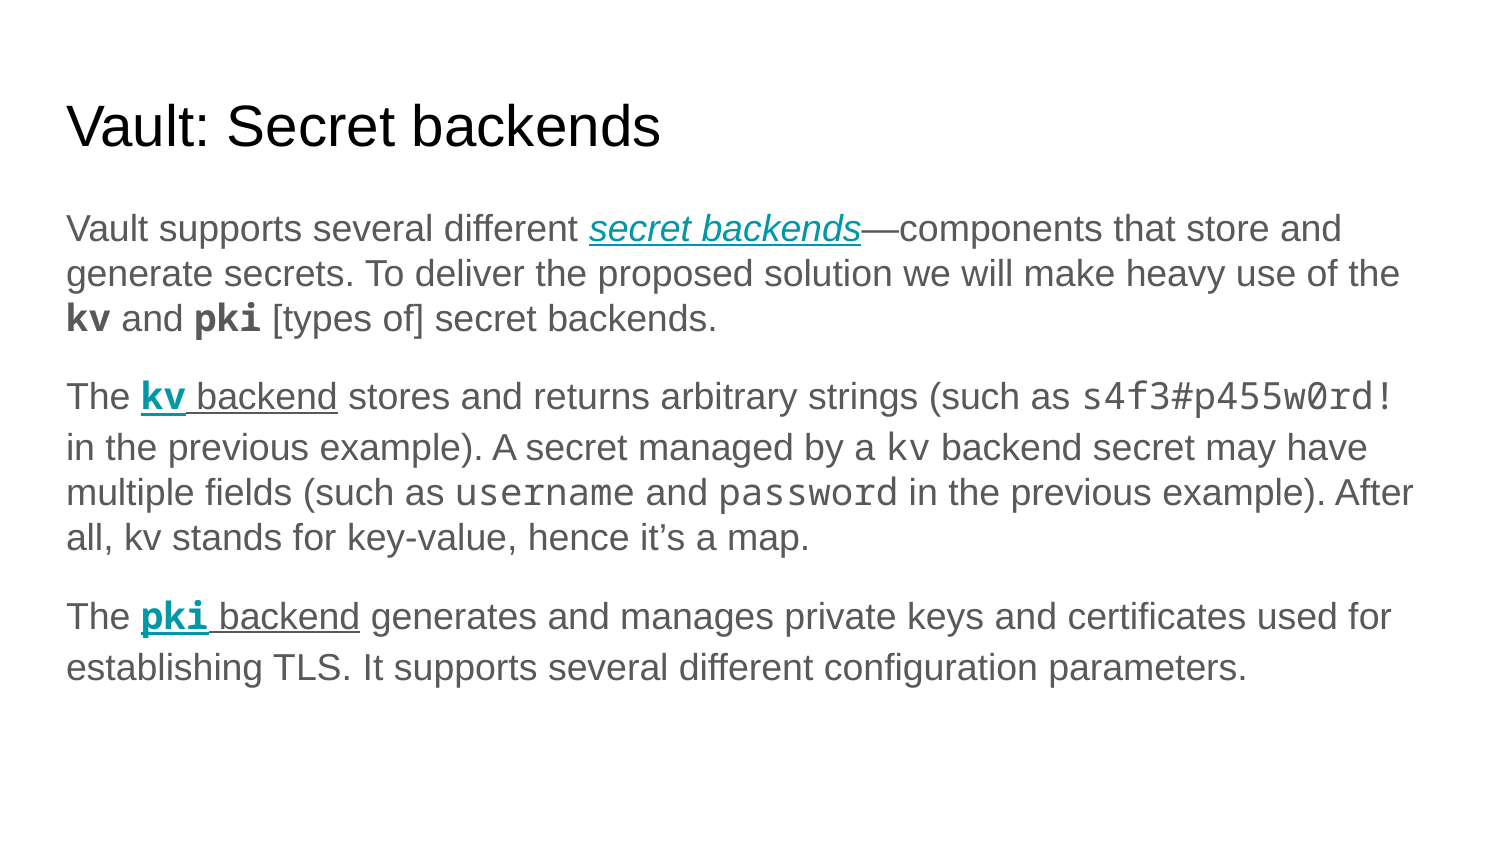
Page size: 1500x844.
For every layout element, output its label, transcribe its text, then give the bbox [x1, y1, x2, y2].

title Vault: Secret backends [51, 72, 1449, 167]
list Vault supports several different secret backends—components that store and generate secrets. To deliver the proposed solution we will make heavy use of the kv and pki [types of] secret backends. The kv backend stores and returns arbitrary strings (such as s4f3#p455w0rd! in the previous example). A secret managed by a kv backend secret may have multiple fields (such as username and password in the previous example). After all, kv stands for key-value, hence it’s a map. The pki backend generates and manages private keys and certificates used for establishing TLS. It supports several different configuration parameters. [51, 189, 1449, 750]
